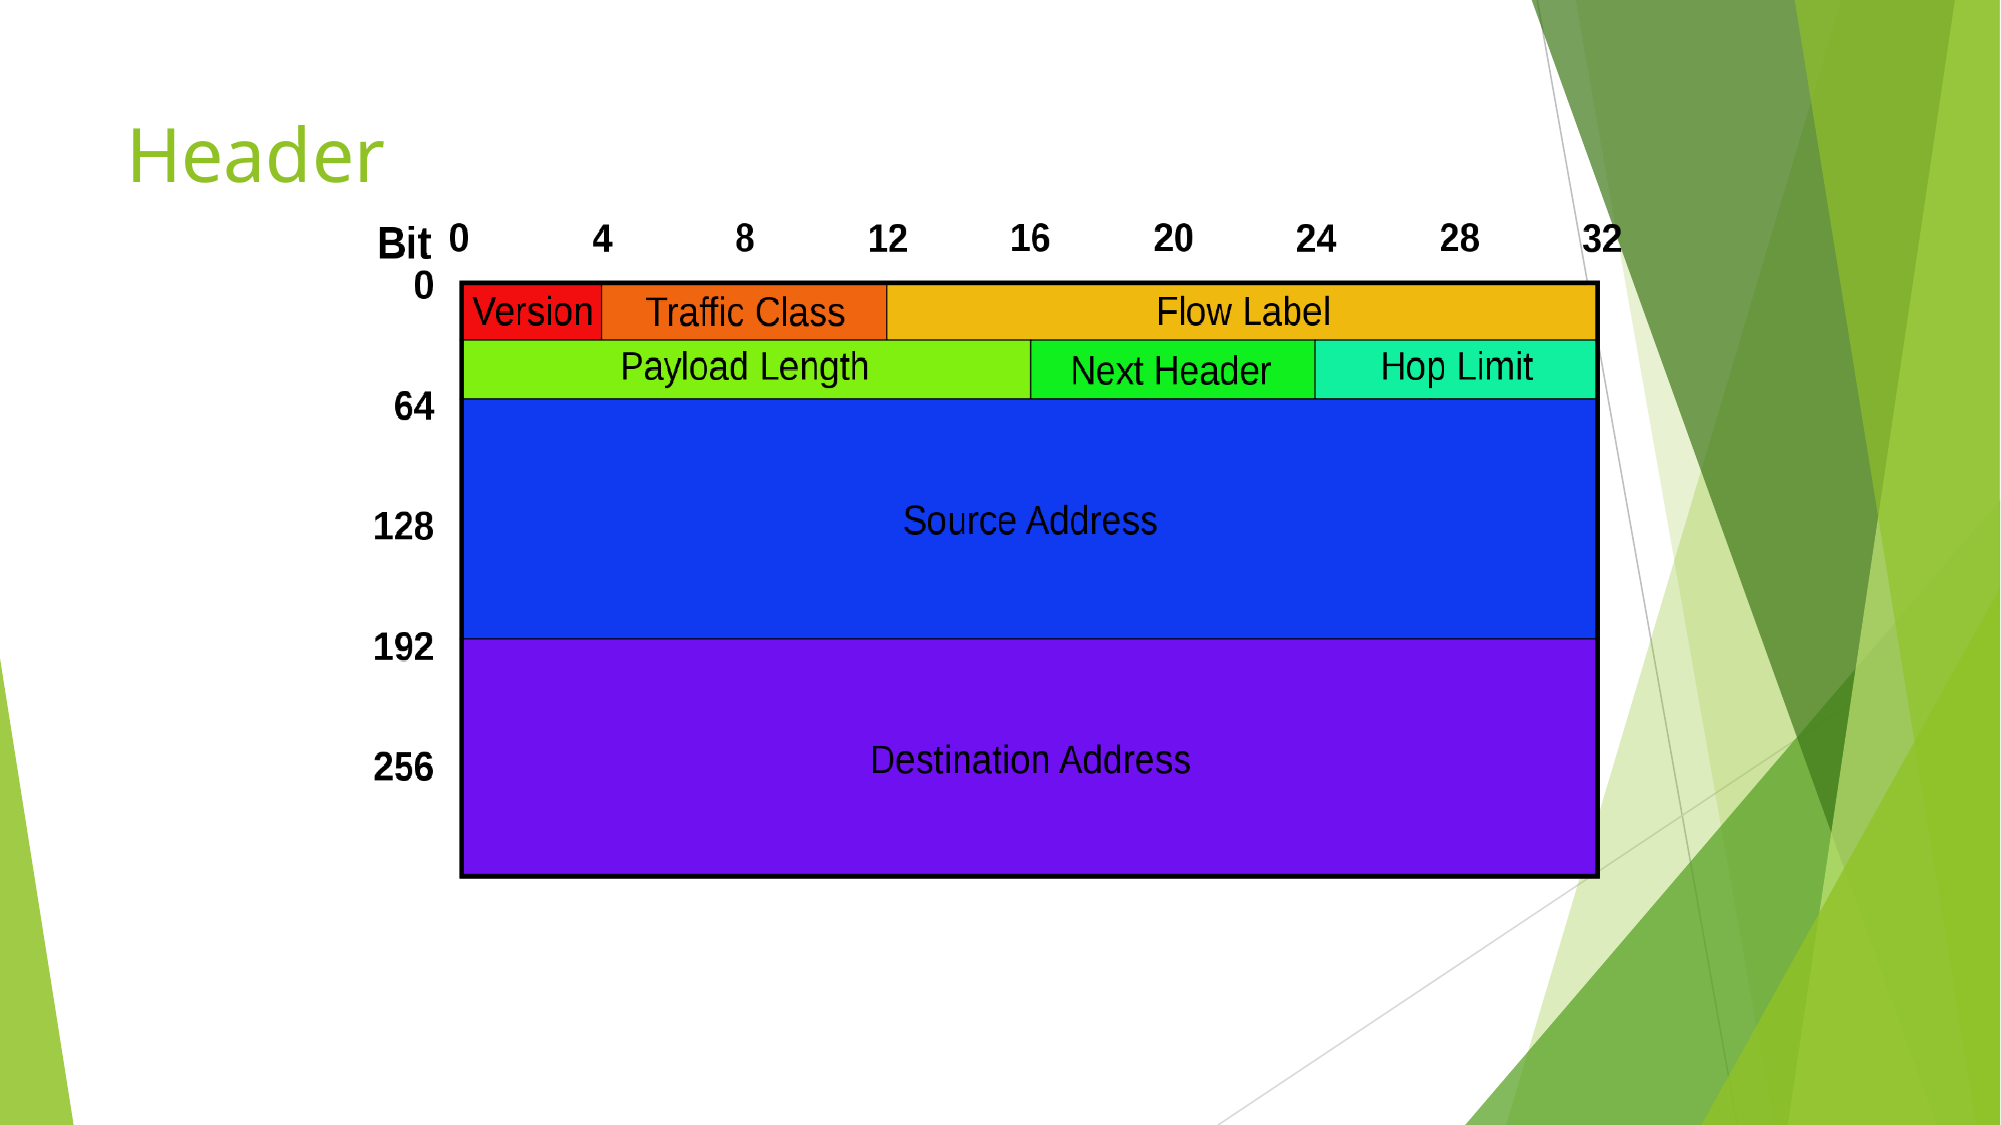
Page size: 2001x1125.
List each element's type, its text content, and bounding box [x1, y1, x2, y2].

picture [372, 220, 1628, 905]
title Header [111, 99, 1522, 317]
